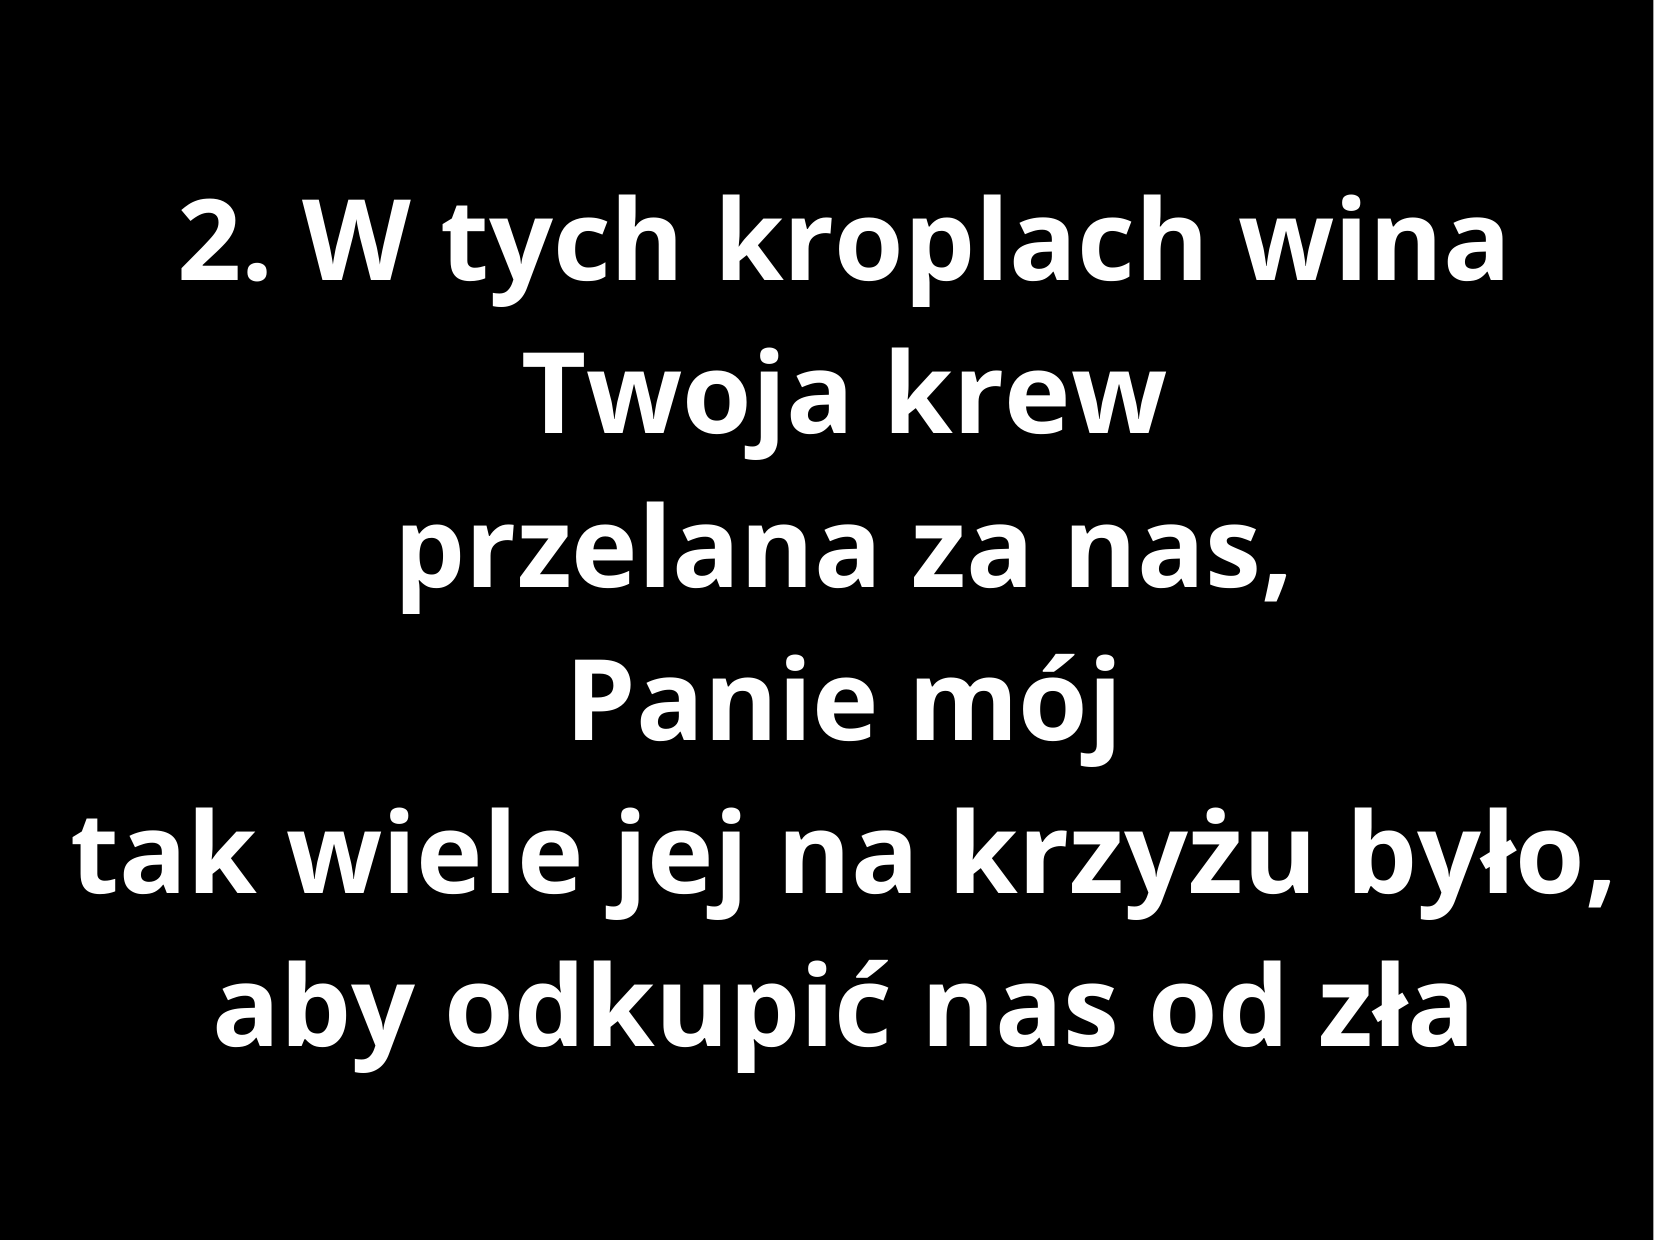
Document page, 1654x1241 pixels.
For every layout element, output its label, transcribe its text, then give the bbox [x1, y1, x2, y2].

subtitle 2. W tych kroplach wina Twoja krew przelana za nas, Panie mój tak wiele jej na krzyżu było, aby odkupić nas od zła [0, 0, 1654, 1241]
